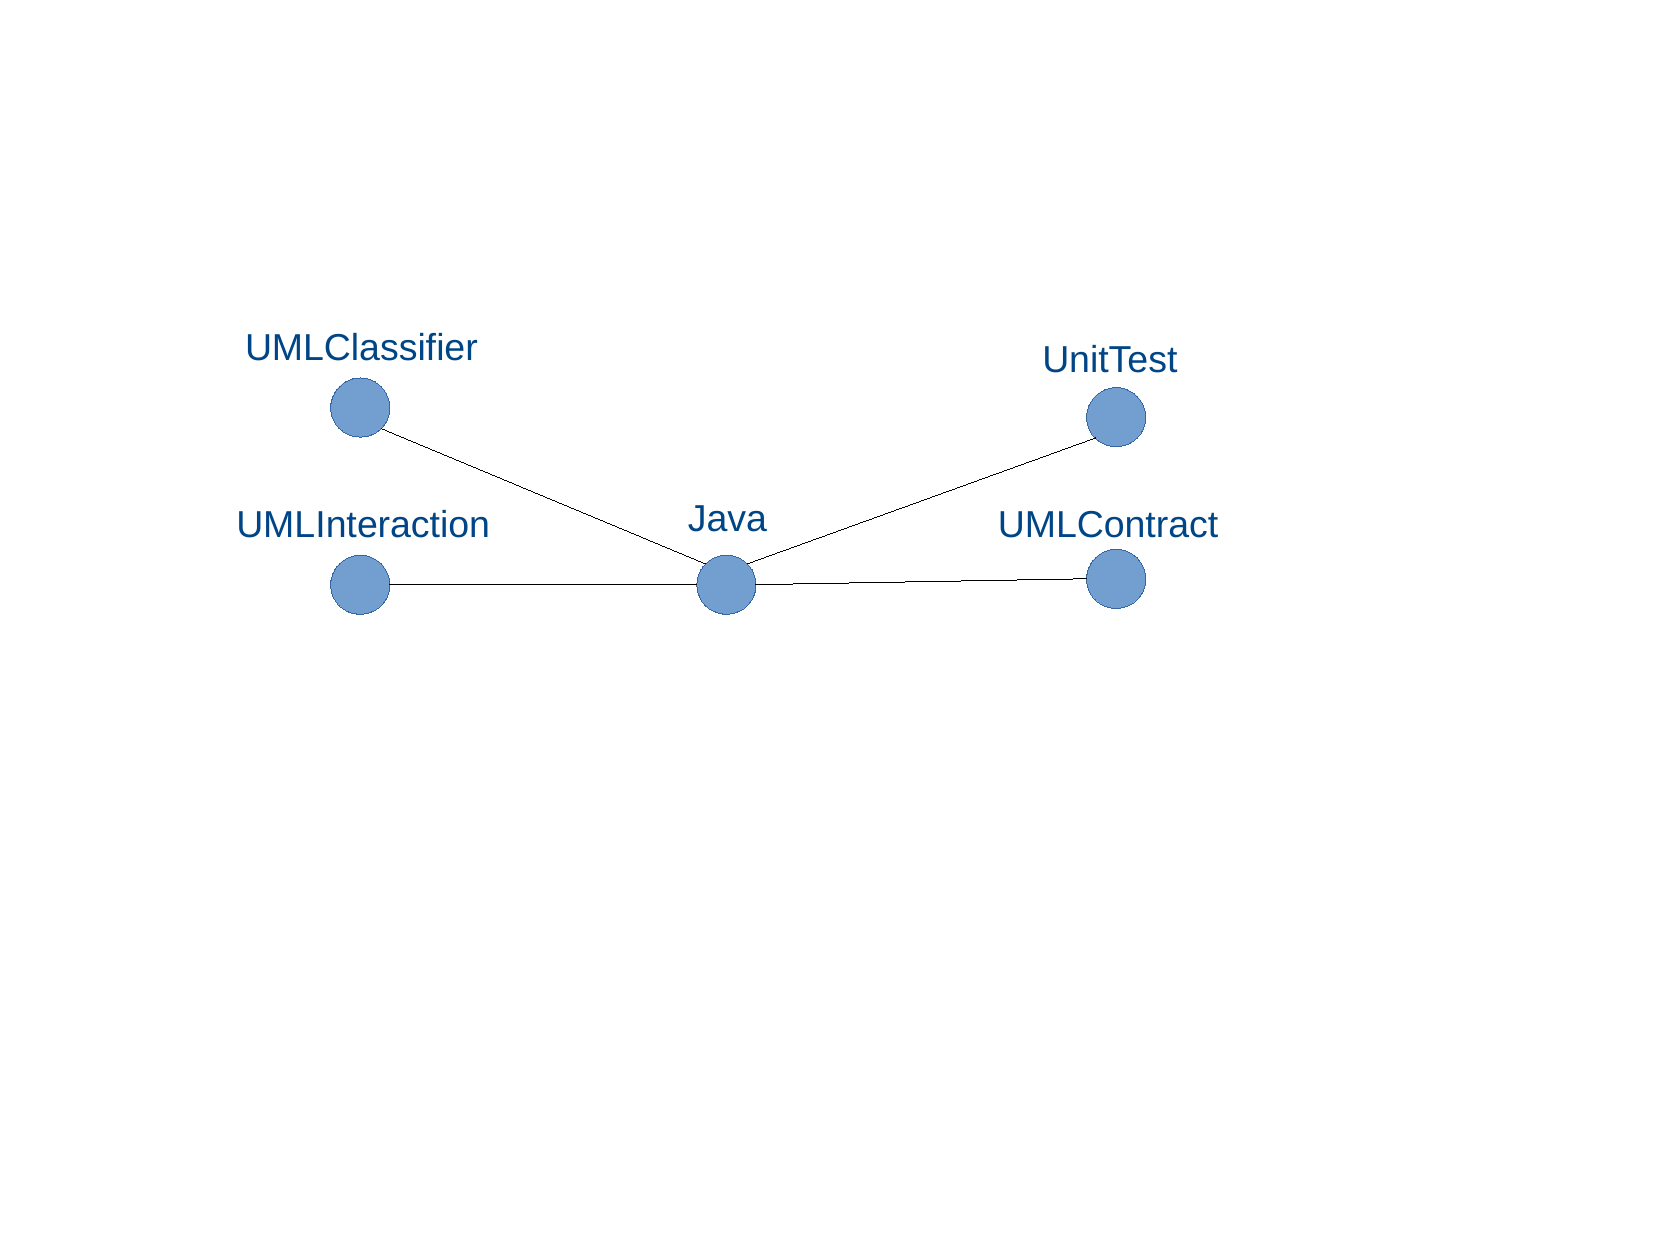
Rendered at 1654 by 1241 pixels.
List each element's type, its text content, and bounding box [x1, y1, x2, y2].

text_box [1086, 388, 1146, 447]
text_box [696, 555, 756, 615]
text_box [330, 377, 390, 438]
text_box UMLInteraction [221, 496, 505, 553]
text_box UnitTest [1027, 330, 1205, 388]
text_box UMLClassifier [230, 318, 493, 376]
text_box UMLContract [983, 496, 1234, 553]
text_box [330, 555, 390, 615]
text_box Java [673, 490, 782, 547]
text_box [1086, 553, 1146, 609]
